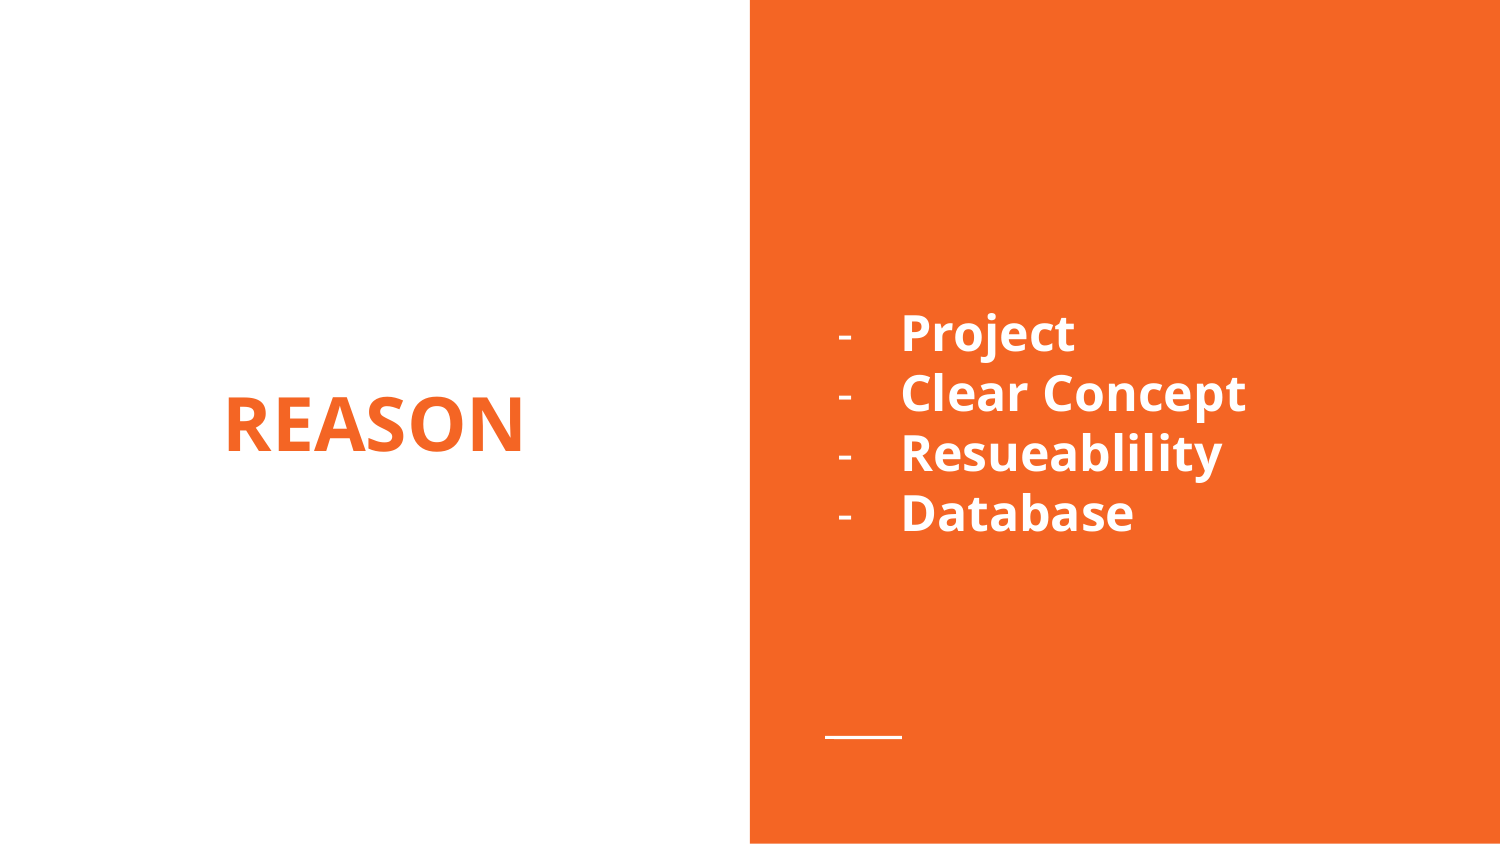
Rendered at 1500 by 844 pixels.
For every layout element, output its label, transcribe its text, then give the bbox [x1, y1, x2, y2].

title REASON [43, 313, 708, 530]
list Project Clear Concept Resueablility Database [810, 118, 1440, 725]
